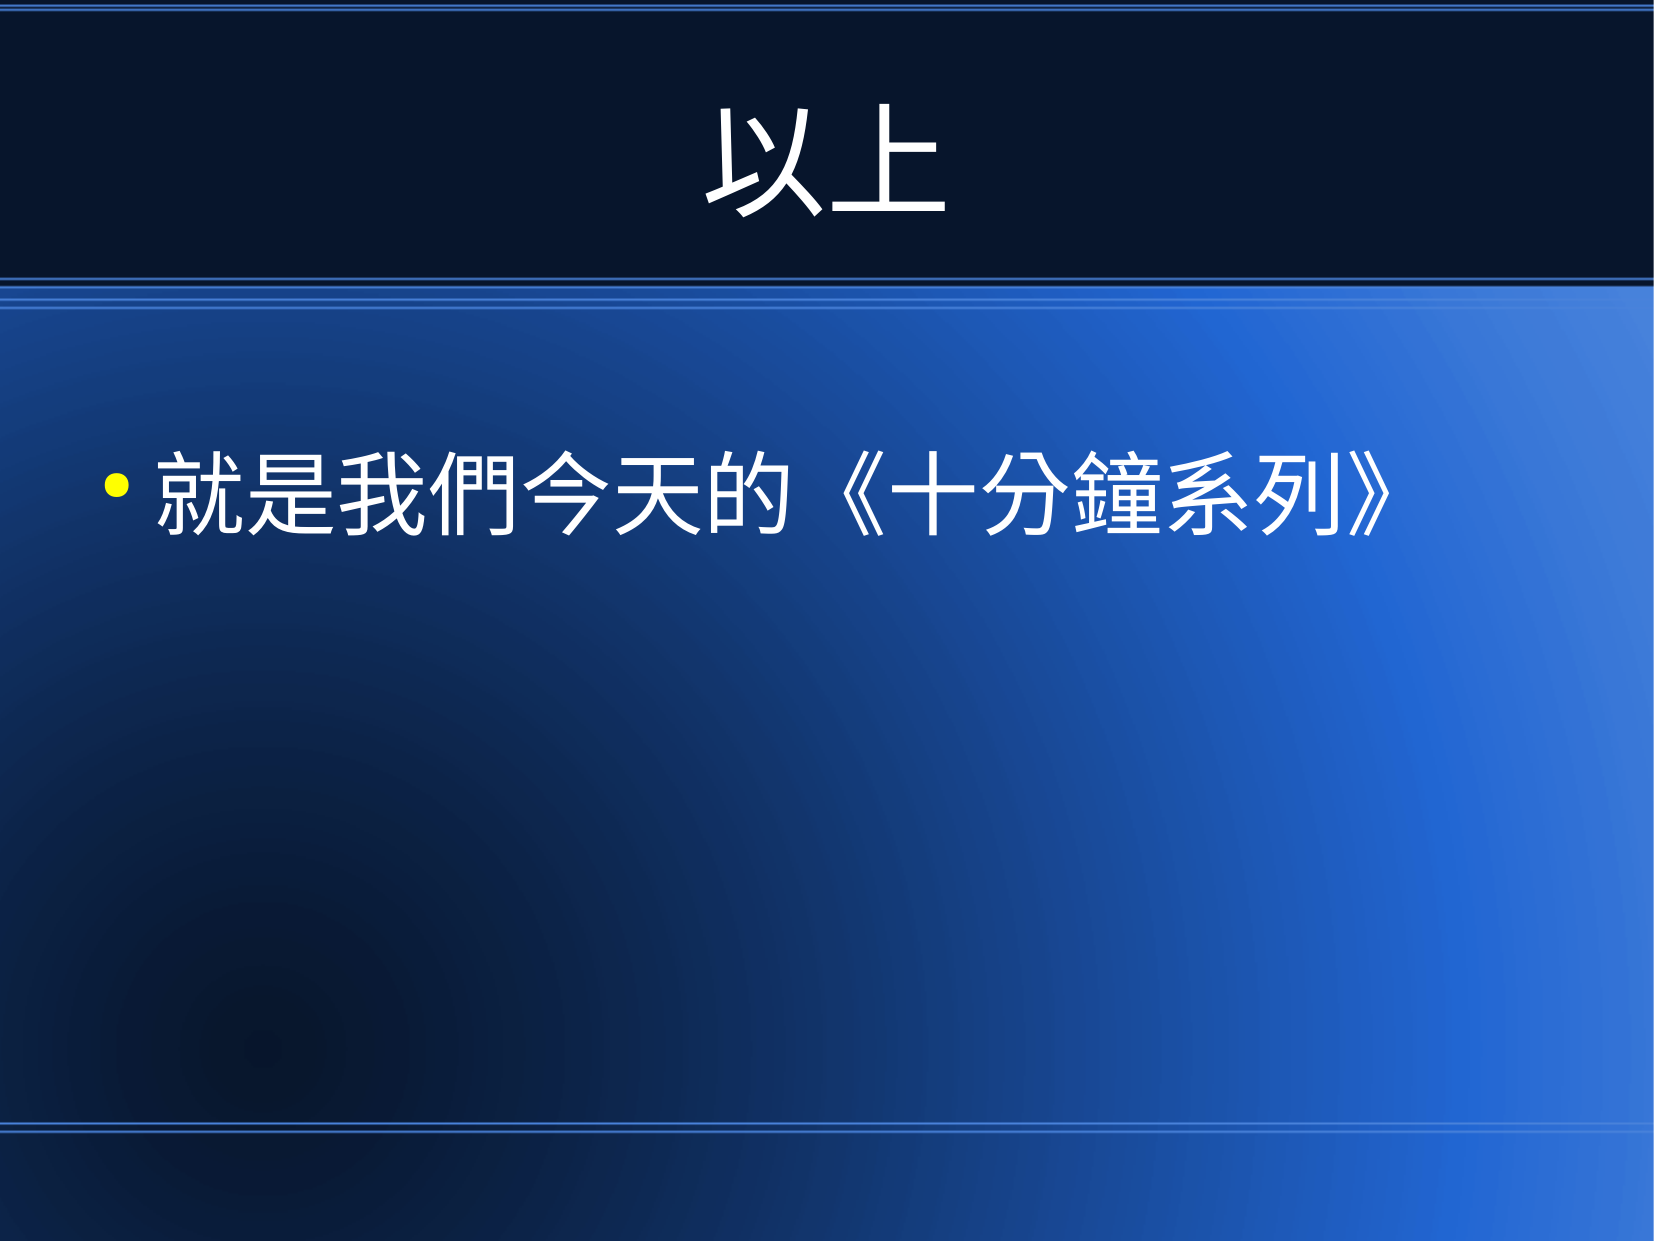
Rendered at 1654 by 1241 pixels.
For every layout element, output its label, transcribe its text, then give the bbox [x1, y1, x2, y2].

title 以上 [82, 49, 1571, 257]
list 就是我們今天的《十分鐘系列》 [82, 355, 1571, 1241]
picture [0, 0, 1654, 1241]
